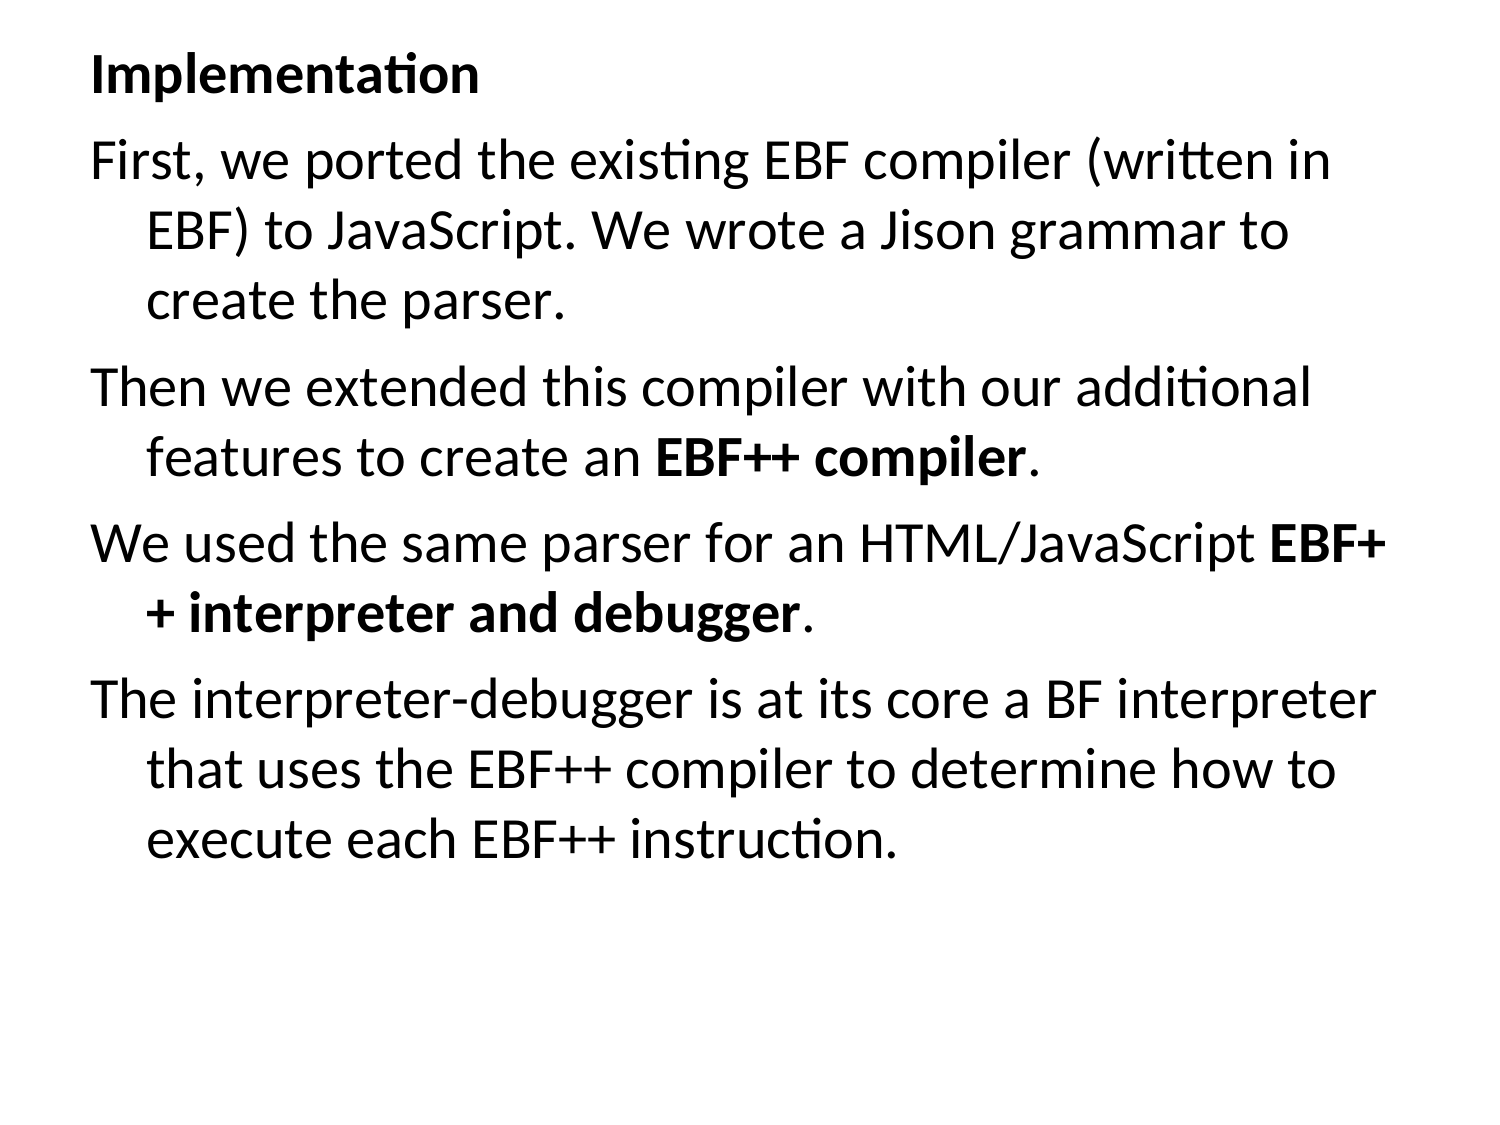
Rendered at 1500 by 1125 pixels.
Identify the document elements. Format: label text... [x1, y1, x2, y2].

list Implementation First, we ported the existing EBF compiler (written in EBF) to JavaScript. We wrote a Jison grammar to create the parser. Then we extended this compiler with our additional features to create an EBF++ compiler. We used the same parser for an HTML/JavaScript EBF++ interpreter and debugger. The interpreter-debugger is at its core a BF interpreter that uses the EBF++ compiler to determine how to execute each EBF++ instruction. [75, 27, 1426, 1090]
